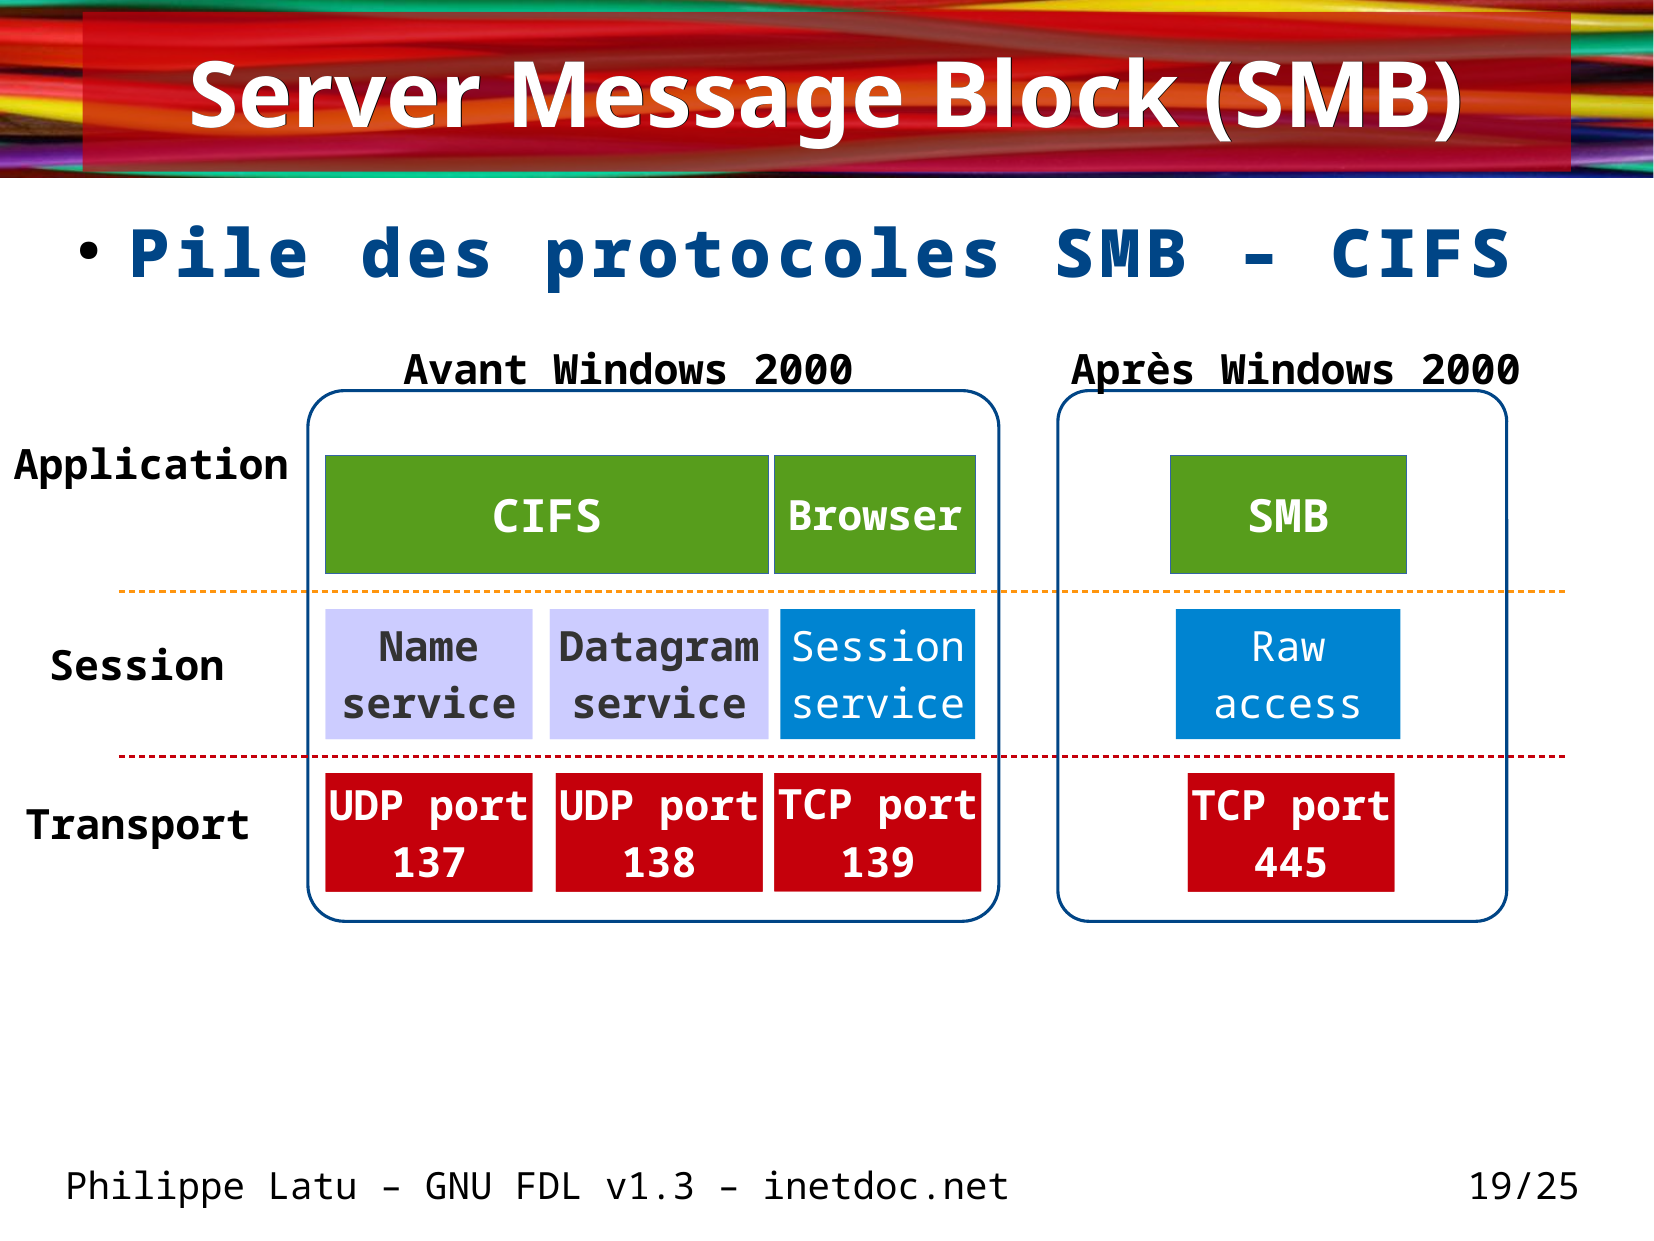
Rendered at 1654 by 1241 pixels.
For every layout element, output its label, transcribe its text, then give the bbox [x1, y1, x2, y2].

text_box Session [43, 630, 231, 698]
text_box Application [7, 429, 295, 497]
text_box Name service [325, 609, 533, 740]
text_box Philippe Latu – GNU FDL v1.3 – inetdoc.net <numéro>/25 [59, 1133, 1595, 1237]
text_box Session service [780, 609, 976, 740]
text_box UDP port 137 [325, 773, 533, 892]
text_box Après Windows 2000 [1064, 335, 1527, 403]
text_box Datagram service [549, 609, 769, 740]
text_box Transport [19, 789, 257, 858]
picture [0, 0, 1654, 178]
text_box TCP port 139 [774, 773, 982, 892]
text_box UDP port 138 [555, 773, 763, 892]
text_box CIFS [325, 455, 769, 574]
list Pile des protocoles SMB – CIFS [59, 206, 1571, 1098]
text_box Browser [774, 455, 976, 574]
title Server Message Block (SMB) [82, 11, 1571, 172]
text_box Avant Windows 2000 [397, 335, 860, 403]
text_box TCP port 445 [1187, 773, 1395, 892]
text_box SMB [1170, 455, 1407, 574]
text_box Raw access [1175, 609, 1401, 740]
